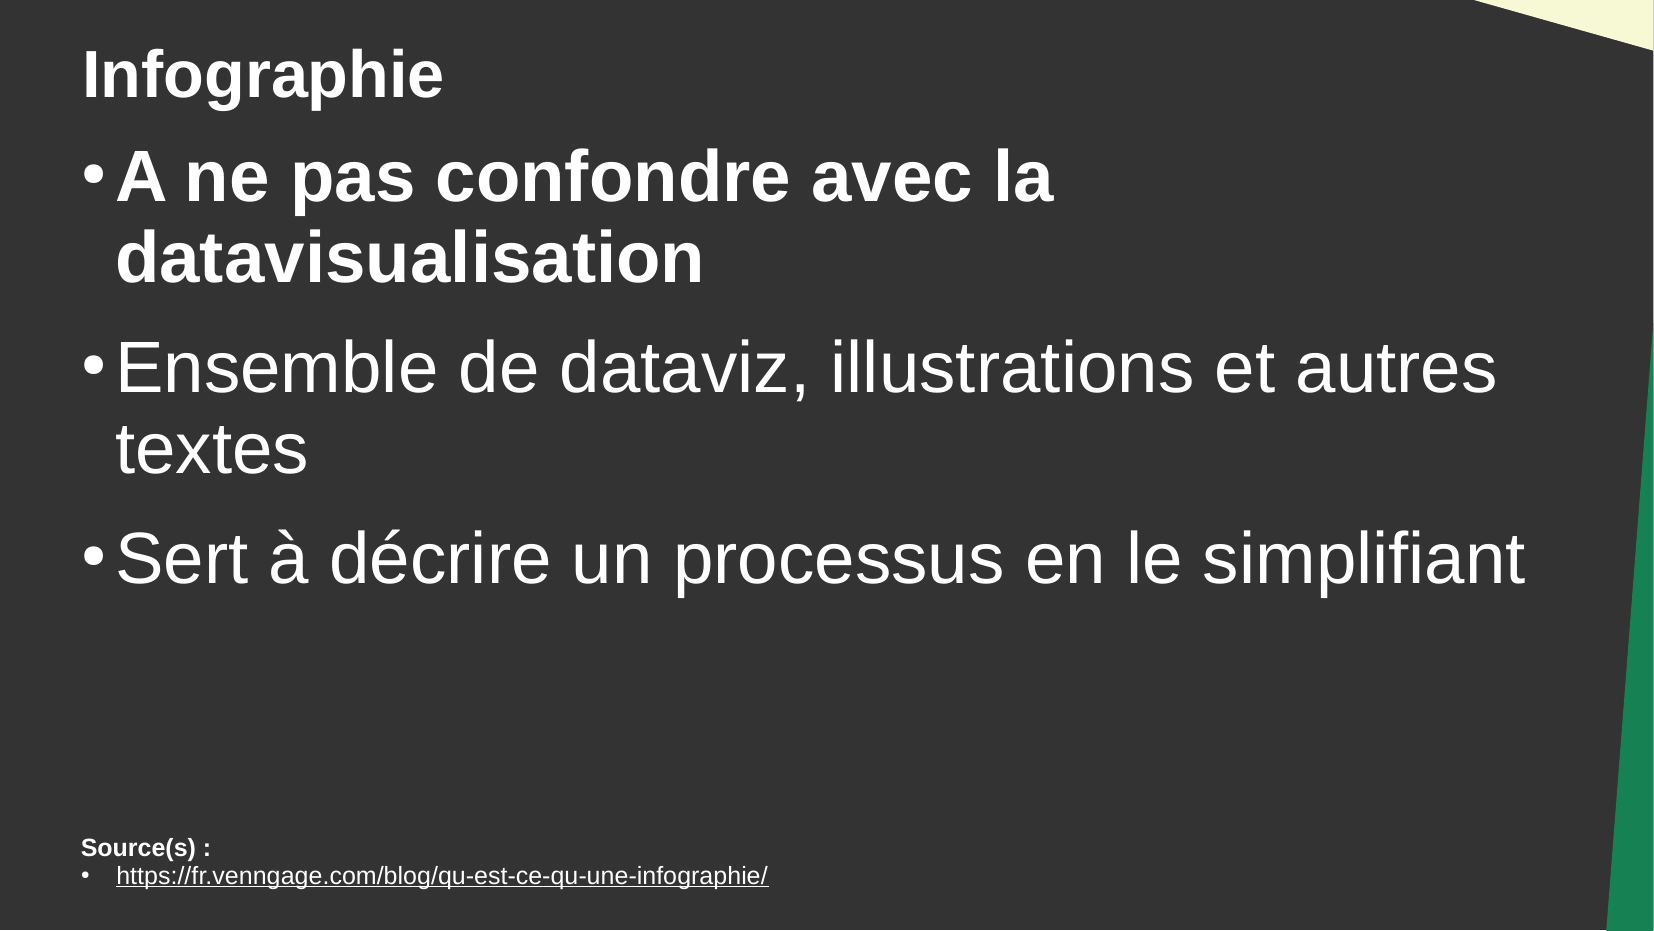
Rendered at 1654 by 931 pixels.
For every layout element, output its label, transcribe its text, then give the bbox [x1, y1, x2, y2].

text_box Source(s) : https://fr.venngage.com/blog/qu-est-ce-qu-une-infographie/ [66, 826, 1483, 926]
text_box [1606, 313, 1654, 931]
title Infographie [82, 37, 1571, 122]
list A ne pas confondre avec la datavisualisation Ensemble de dataviz, illustrations et autres textes Sert à décrire un processus en le simplifiant [80, 135, 1560, 674]
text_box [1473, 0, 1654, 51]
